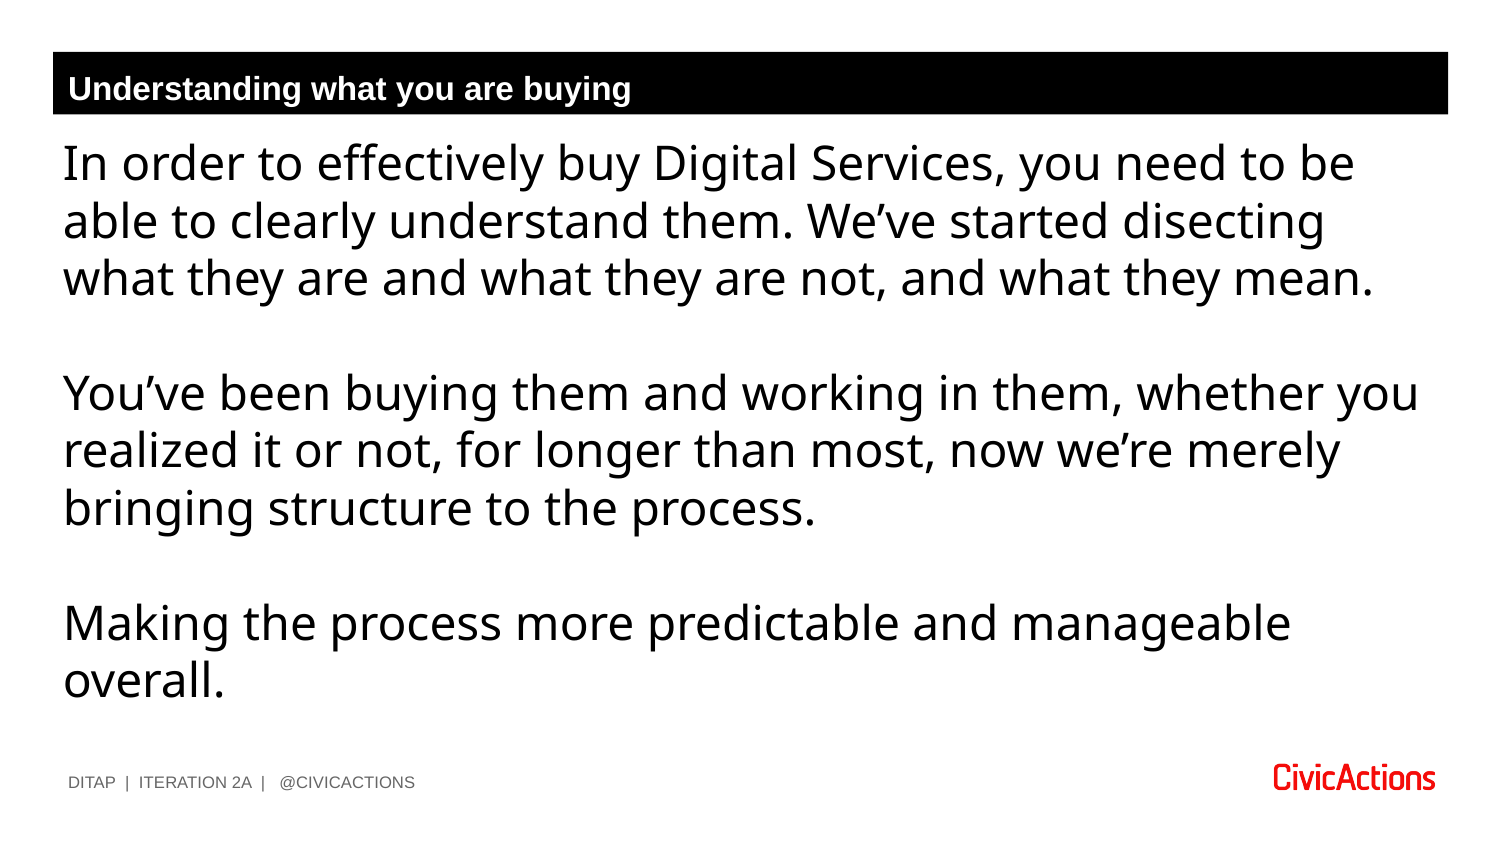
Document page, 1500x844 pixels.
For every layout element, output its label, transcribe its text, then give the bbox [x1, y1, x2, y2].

title Understanding what you are buying [53, 51, 1449, 115]
list In order to effectively buy Digital Services, you need to be able to clearly understand them. We’ve started disecting what they are and what they are not, and what they mean. You’ve been buying them and working in them, whether you realized it or not, for longer than most, now we’re merely bringing structure to the process. Making the process more predictable and manageable overall. [53, 123, 1449, 721]
picture [1271, 758, 1438, 795]
